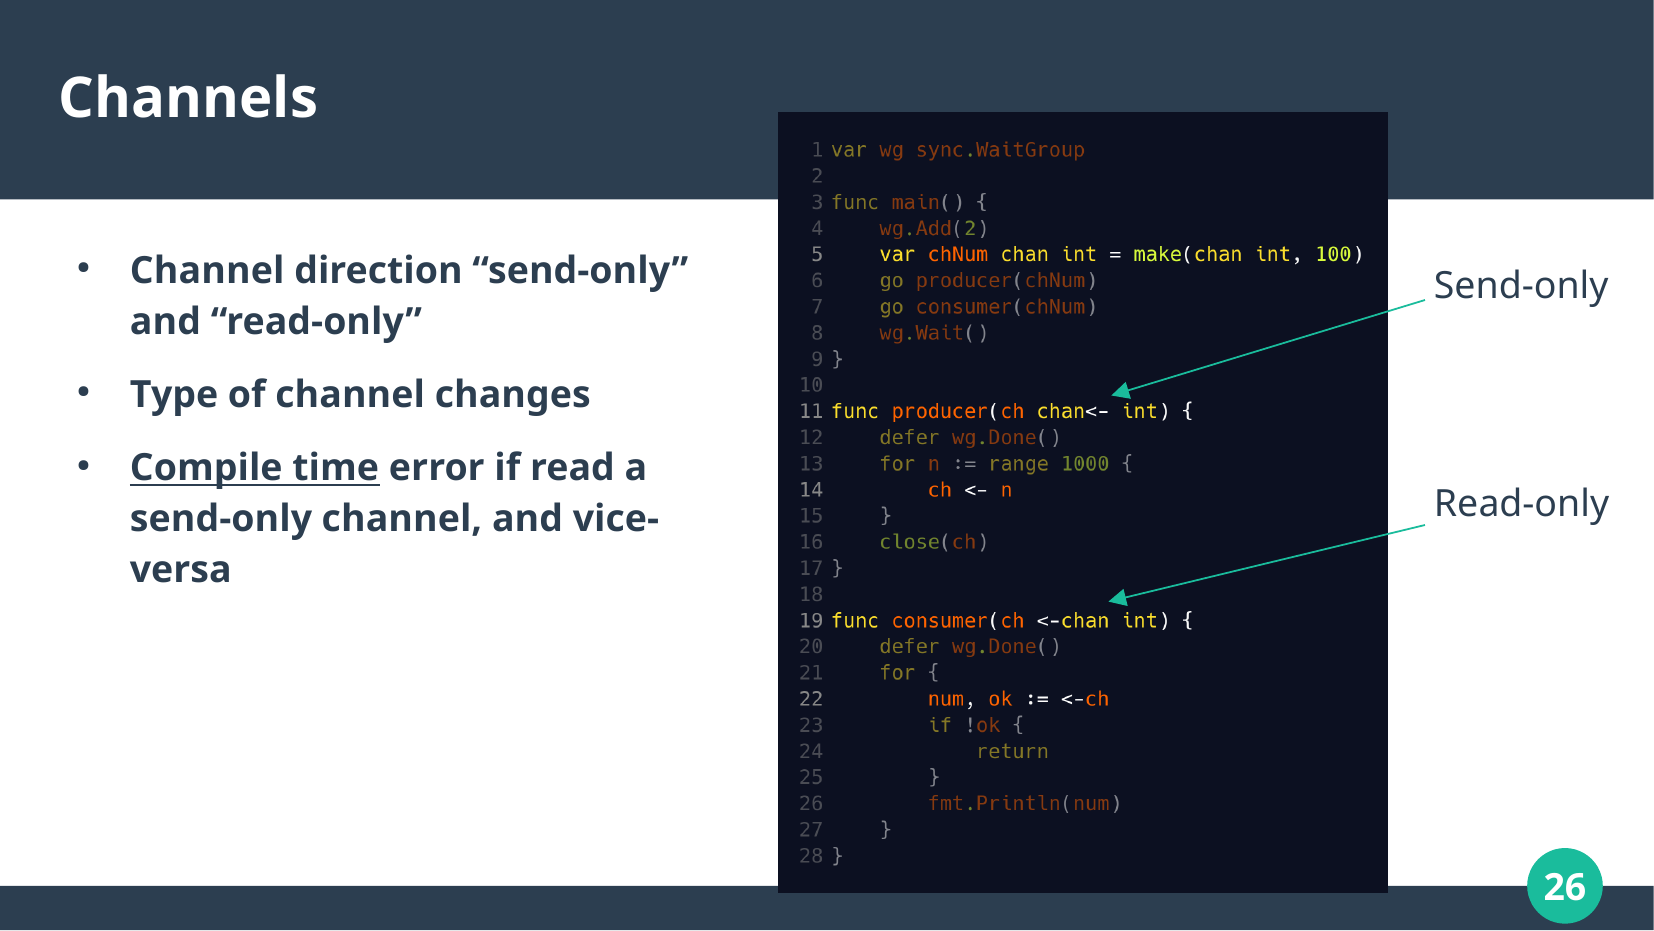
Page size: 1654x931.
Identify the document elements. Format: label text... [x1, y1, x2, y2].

text_box Read-only [1419, 469, 1625, 536]
picture [778, 112, 1388, 893]
text_box Send-only [1419, 250, 1624, 317]
title Channels [59, 37, 1595, 155]
list Channel direction “send-only” and “read-only” Type of channel changes Compile time error if read a send-only channel, and vice-versa [59, 243, 713, 638]
